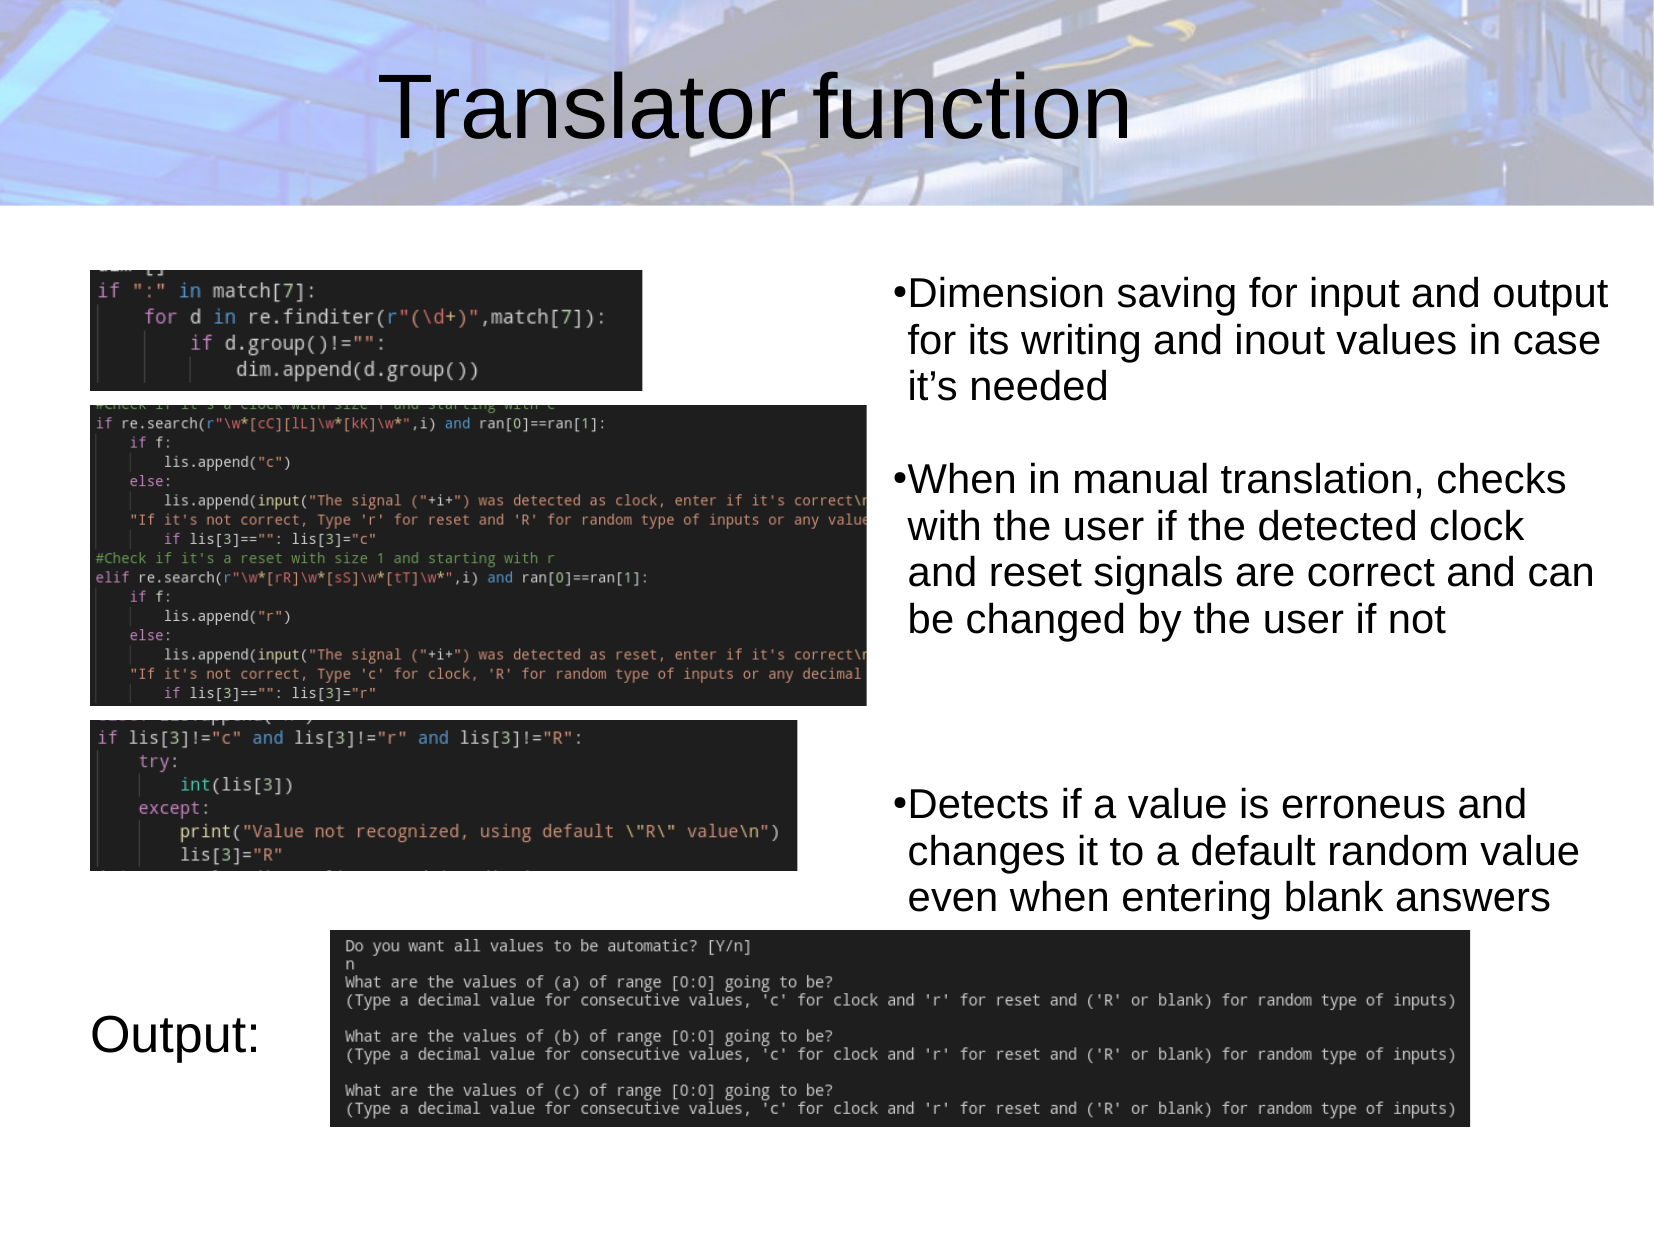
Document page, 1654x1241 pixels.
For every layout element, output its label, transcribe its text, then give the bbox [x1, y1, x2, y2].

subtitle Output: [90, 1005, 293, 1066]
text_box Dimension saving for input and output for its writing and inout values in case it’s needed When in manual translation, checks with the user if the detected clock and reset signals are correct and can be changed by the user if not Detects if a value is erroneus and changes it to a default random value even when entering blank answers [892, 270, 1654, 921]
title Translator function [11, 2, 1501, 211]
picture [0, 0, 1654, 1241]
